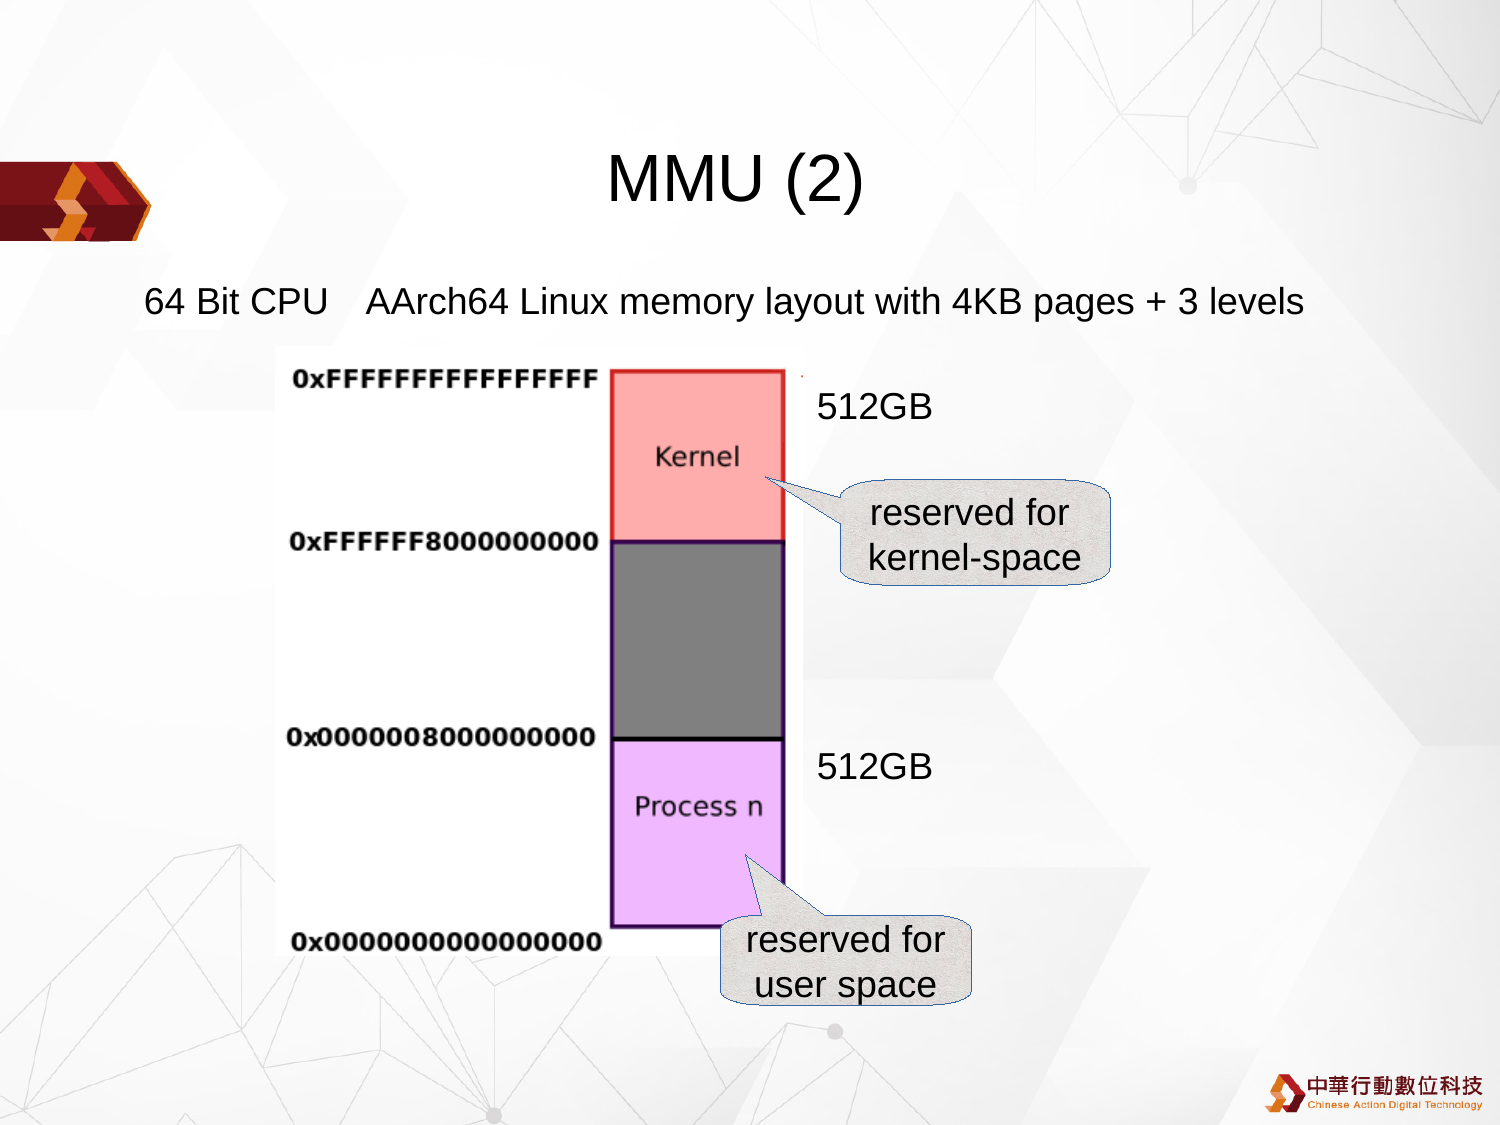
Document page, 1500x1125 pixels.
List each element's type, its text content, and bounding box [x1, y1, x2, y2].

text_box AArch64 Linux memory layout with 4KB pages + 3 levels [350, 270, 1321, 330]
text_box reserved for kernel-space [765, 476, 1111, 586]
text_box reserved for user space [720, 854, 972, 1006]
title MMU (2) [107, 101, 1367, 255]
text_box 64 Bit CPU [129, 270, 350, 330]
text_box 512GB [802, 375, 949, 435]
text_box 512GB [802, 735, 949, 795]
picture [0, 0, 1500, 1125]
